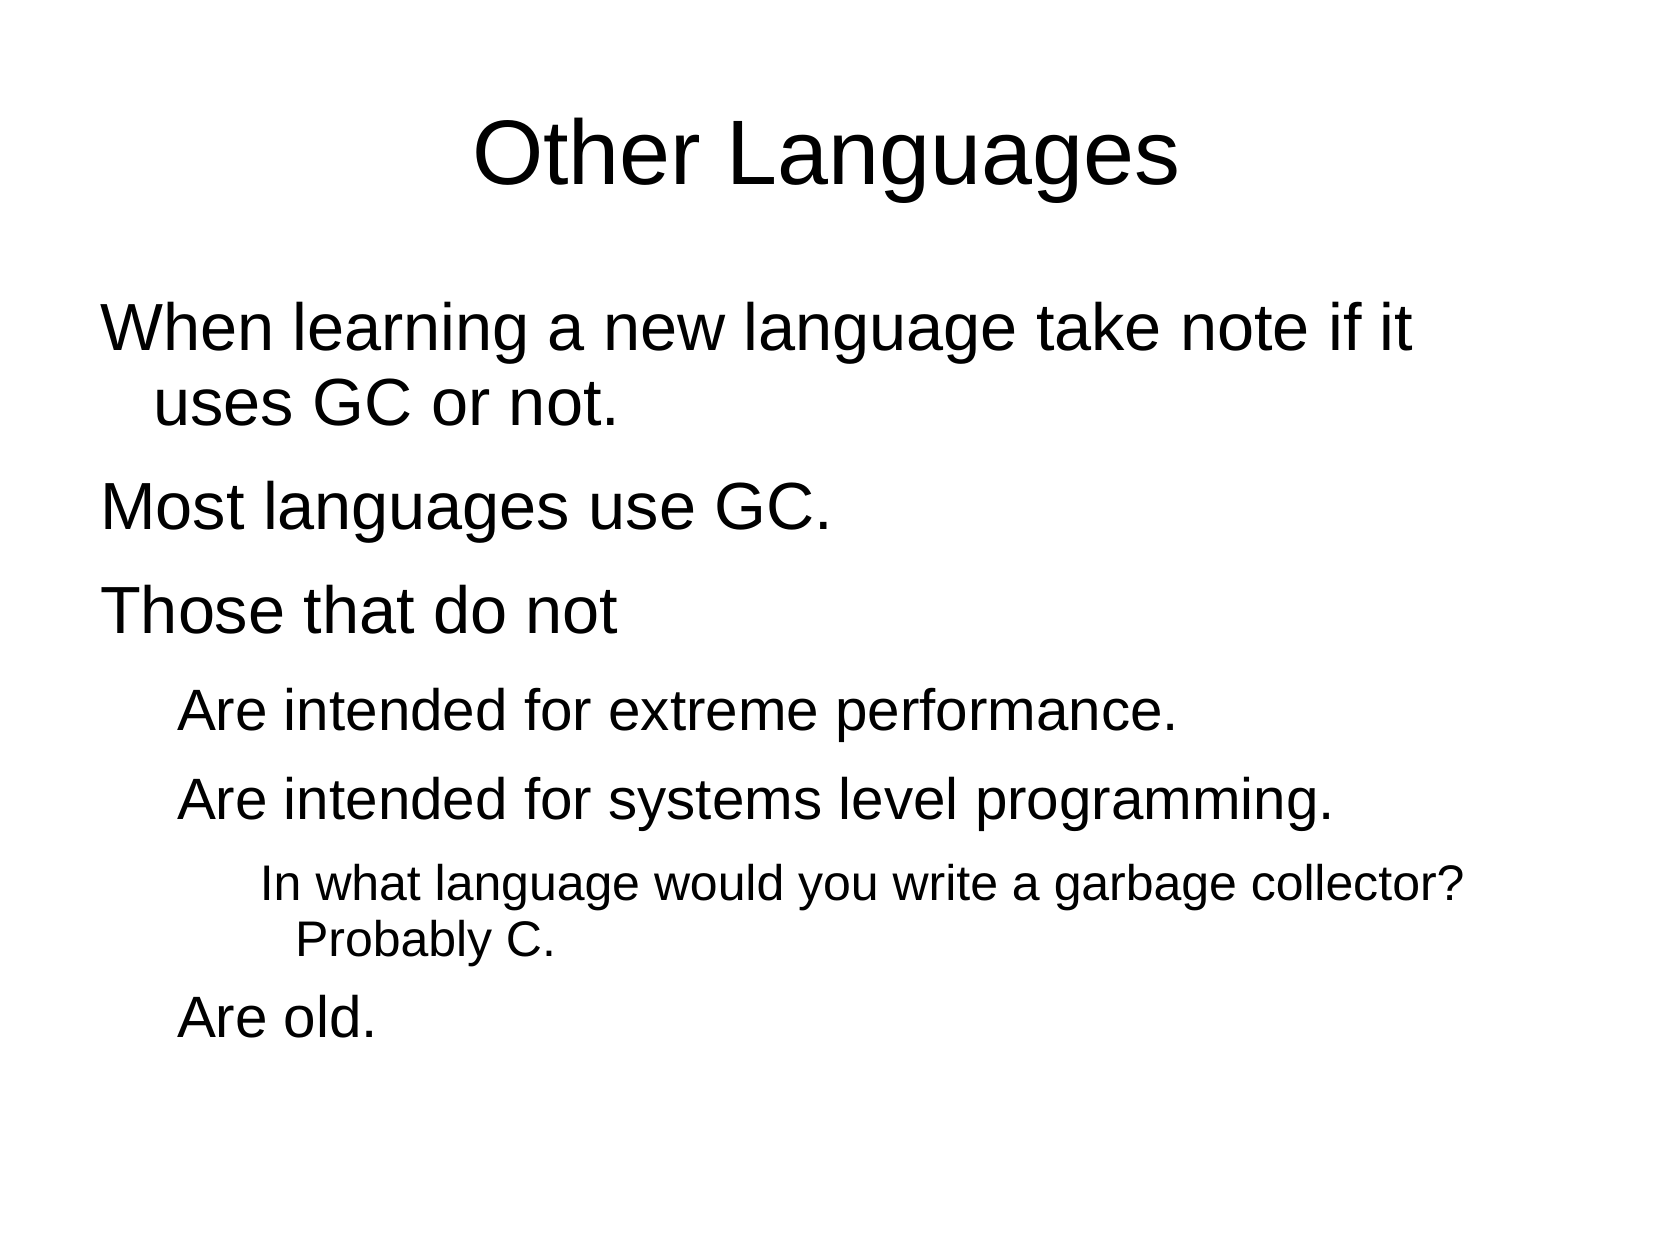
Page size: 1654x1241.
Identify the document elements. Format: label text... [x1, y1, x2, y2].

title Other Languages [82, 56, 1571, 250]
list When learning a new language take note if it uses GC or not. Most languages use GC. Those that do not Are intended for extreme performance. Are intended for systems level programming. In what language would you write a garbage collector? Probably C. Are old. [82, 290, 1571, 1094]
